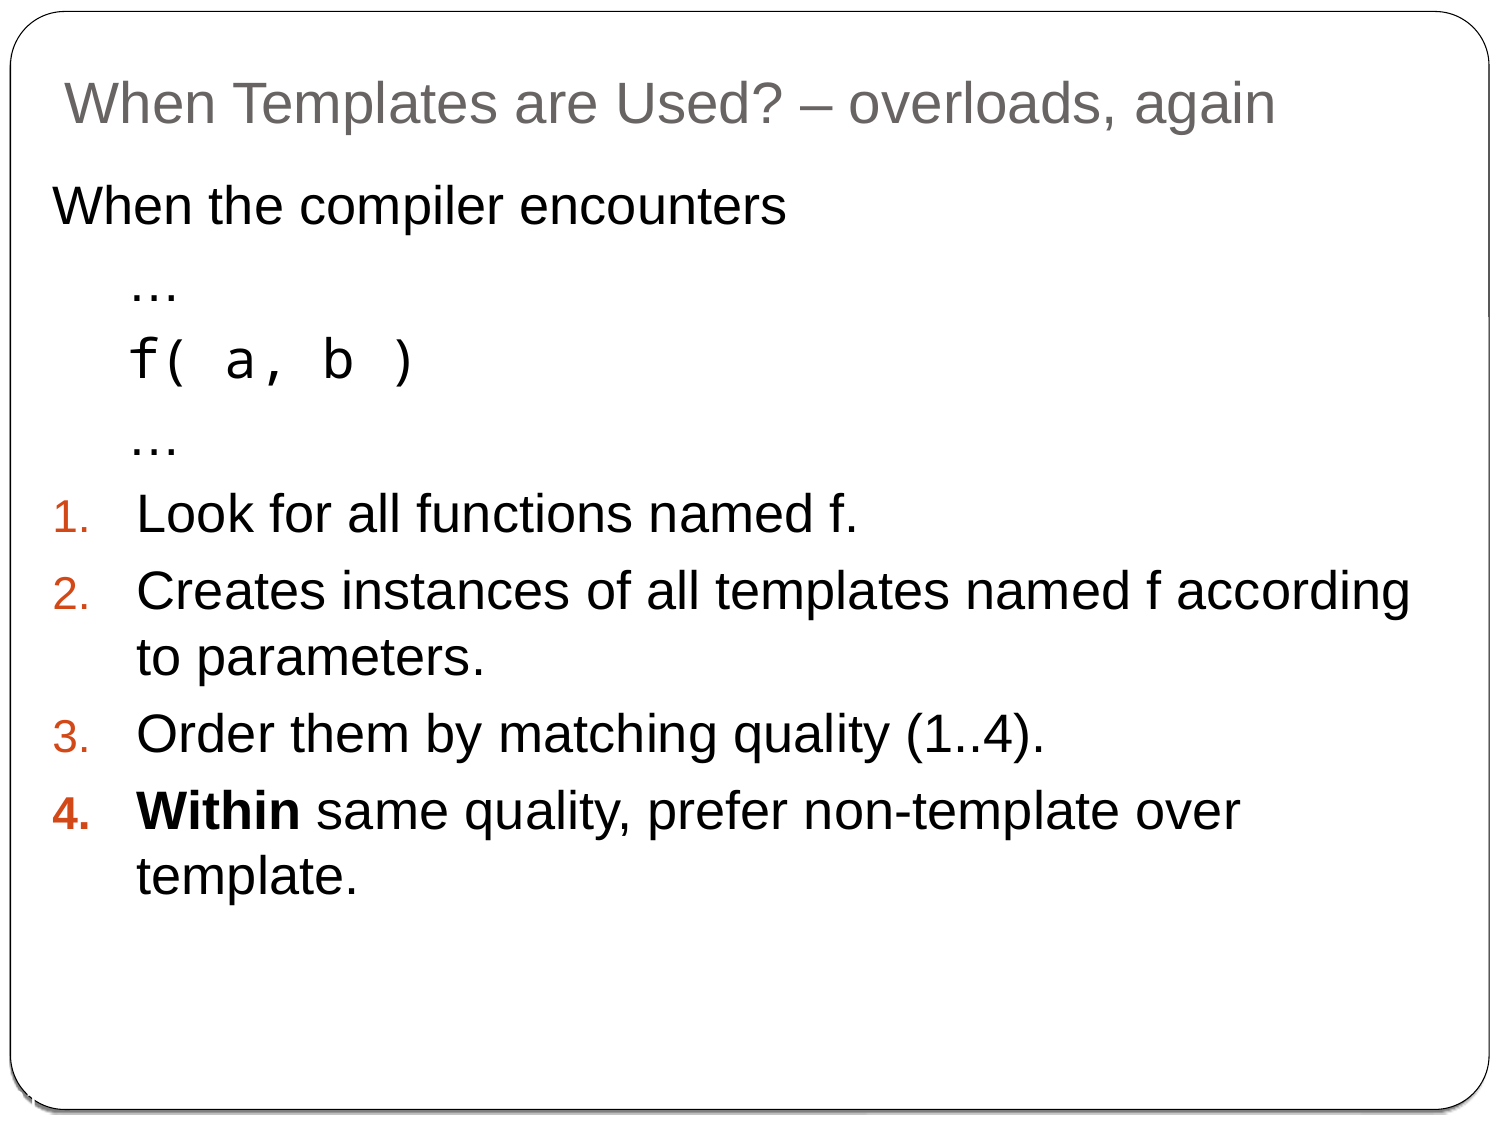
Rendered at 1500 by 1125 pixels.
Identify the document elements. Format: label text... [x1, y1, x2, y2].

slide_number <number> [0, 1074, 50, 1125]
title When Templates are Used? – overloads, again [50, 45, 1450, 150]
list When the compiler encounters … f( a, b ) … Look for all functions named f. Creates instances of all templates named f according to parameters. Order them by matching quality (1..4). Within same quality, prefer non-template over template. [37, 162, 1463, 1088]
